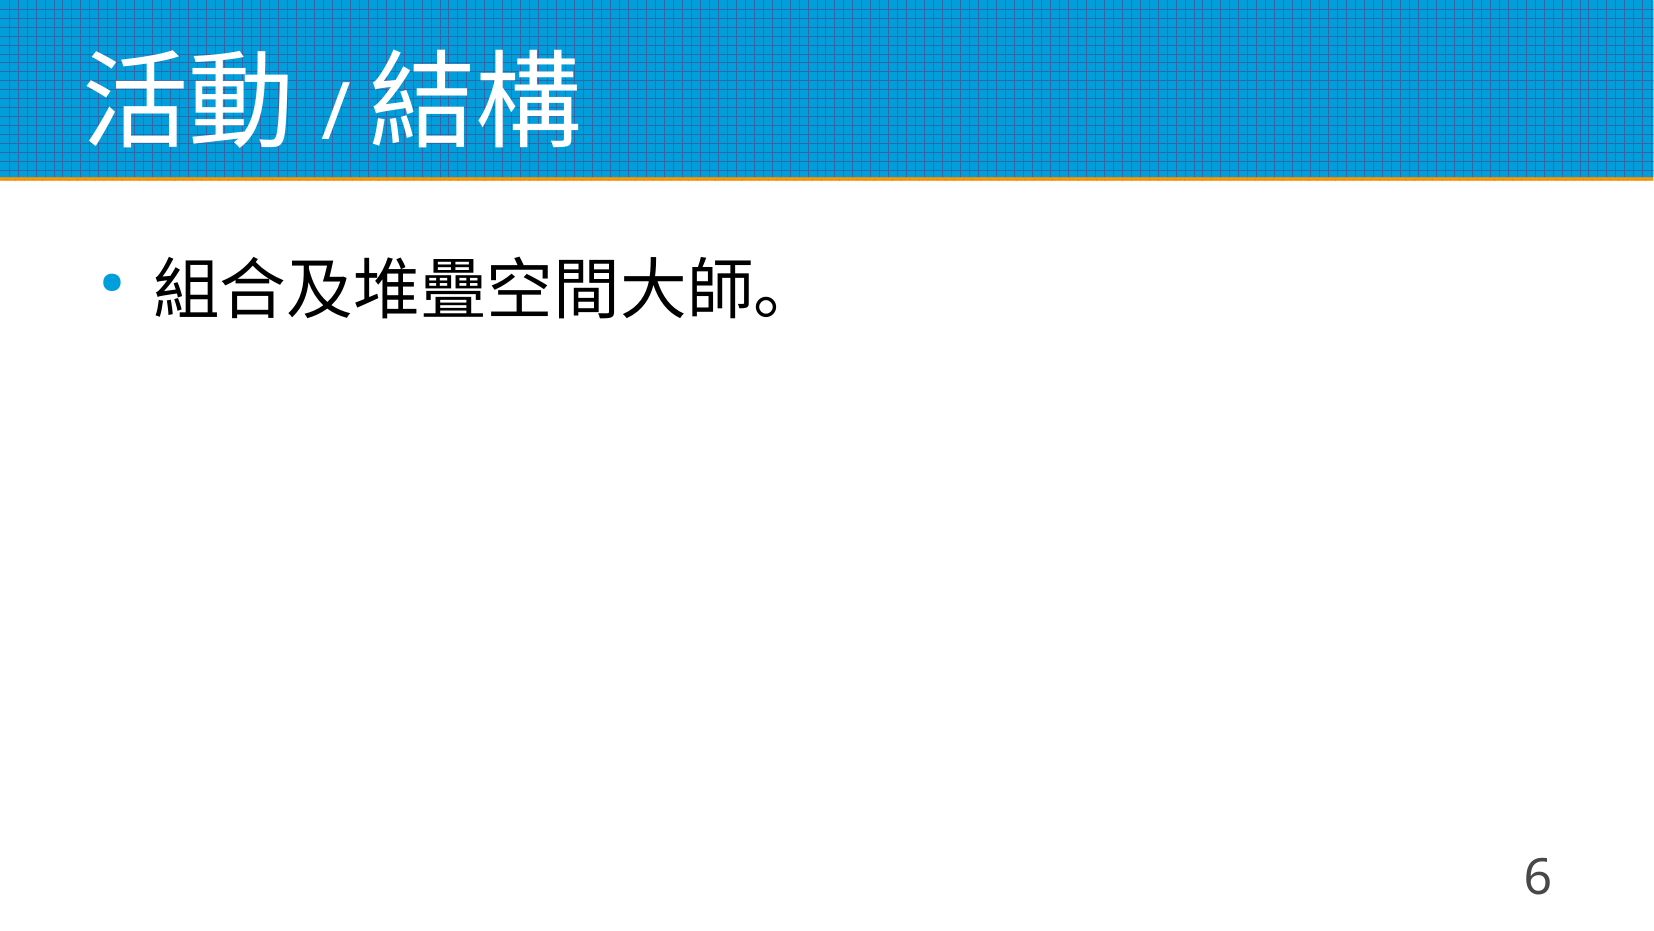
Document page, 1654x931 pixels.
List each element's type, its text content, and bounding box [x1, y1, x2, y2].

list 組合及堆疊空間大師。 [82, 236, 1563, 811]
title 活動/結構 [82, 14, 1571, 171]
